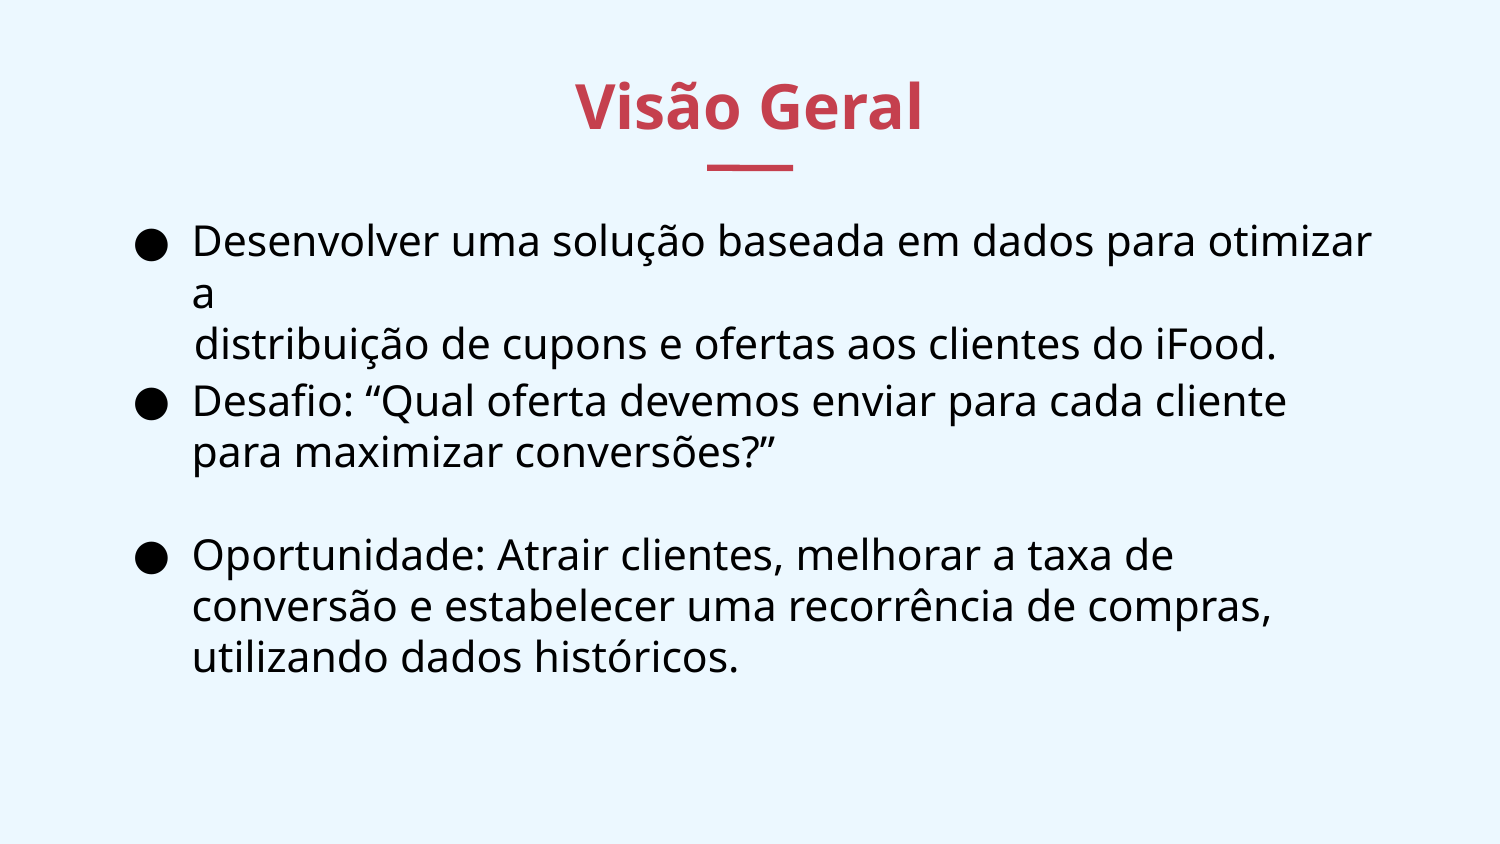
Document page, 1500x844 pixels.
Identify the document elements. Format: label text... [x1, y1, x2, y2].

list Desenvolver uma solução baseada em dados para otimizar a distribuição de cupons e ofertas aos clientes do iFood. [101, 199, 1399, 348]
list Desafio: “Qual oferta devemos enviar para cada cliente para maximizar conversões?” Oportunidade: Atrair clientes, melhorar a taxa de conversão e estabelecer uma recorrência de compras, utilizando dados históricos. [101, 358, 1399, 769]
title Visão Geral [130, 33, 1370, 157]
